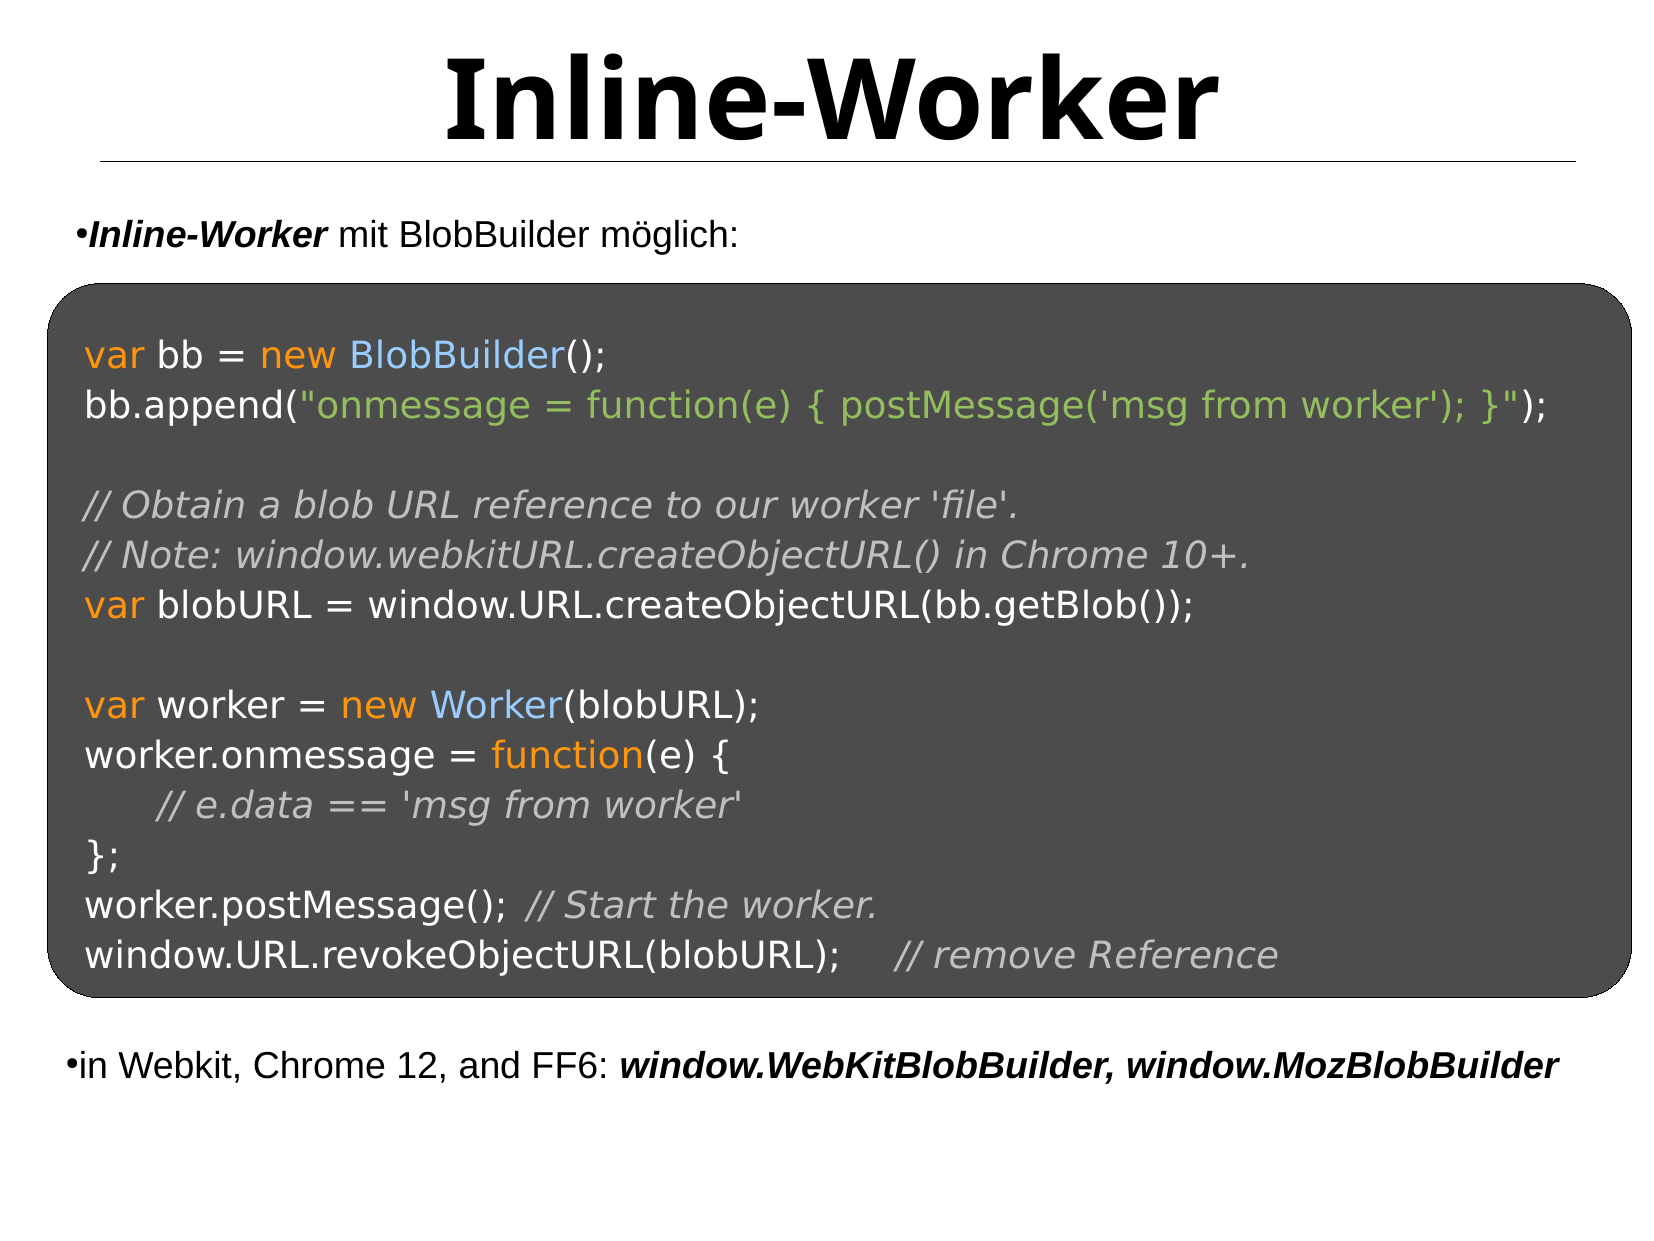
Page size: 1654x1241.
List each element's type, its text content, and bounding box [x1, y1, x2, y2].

text_box Inline-Worker [429, 11, 1317, 161]
text_box in Webkit, Chrome 12, and FF6: window.WebKitBlobBuilder, window.MozBlobBuilder [50, 1036, 1624, 1095]
text_box [47, 283, 1630, 998]
text_box var bb = new BlobBuilder(); bb.append("onmessage = function(e) { postMessage('msg from worker'); }"); // Obtain a blob URL reference to our worker 'file'. // Note: window.webkitURL.createObjectURL() in Chrome 10+. var blobURL = window.URL.createObjectURL(bb.getBlob()); var worker = new Worker(blobURL); worker.onmessage = function(e) { // e.data == 'msg from worker' }; worker.postMessage(); // Start the worker. window.URL.revokeObjectURL(blobURL); // remove Reference [69, 319, 1654, 979]
text_box Inline-Worker mit BlobBuilder möglich: [60, 206, 1634, 264]
